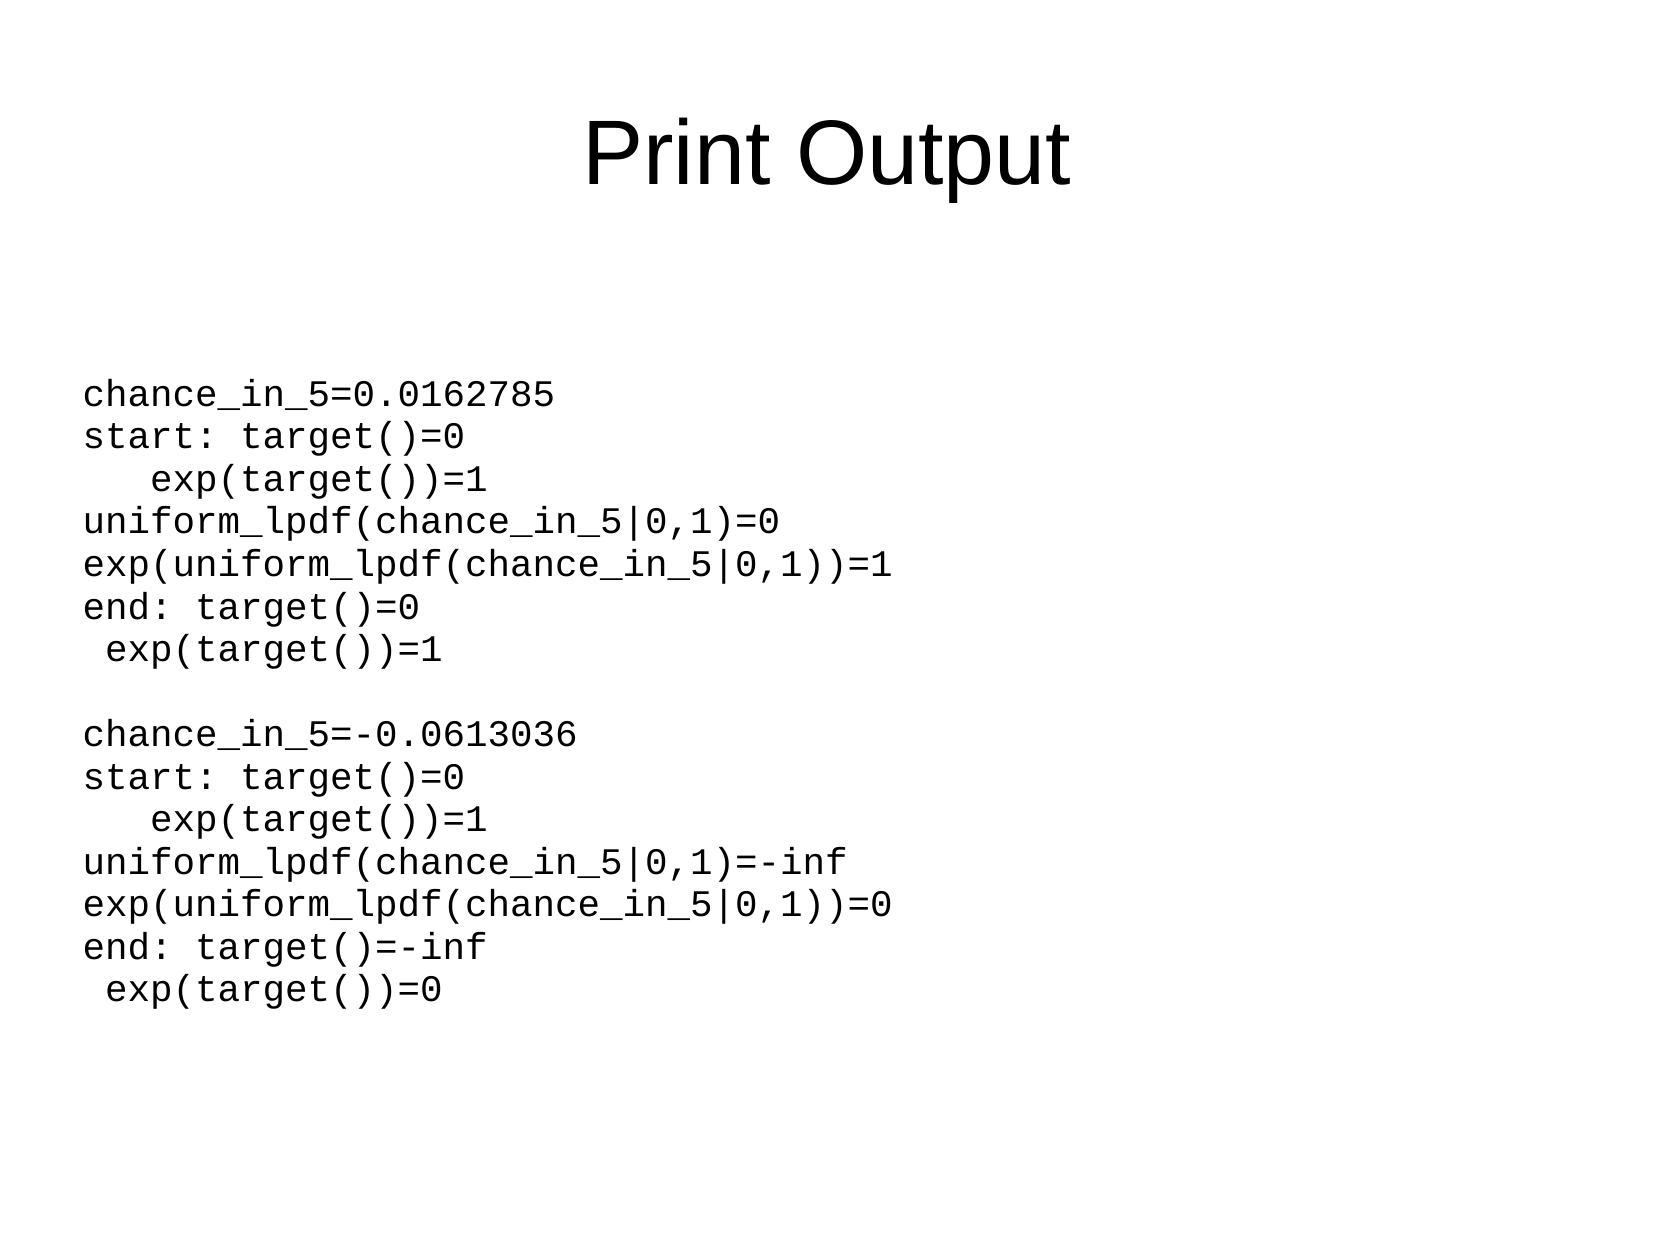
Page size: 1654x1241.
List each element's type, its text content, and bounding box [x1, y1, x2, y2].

list chance_in_5=0.0162785 start: target()=0 exp(target())=1 uniform_lpdf(chance_in_5|0,1)=0 exp(uniform_lpdf(chance_in_5|0,1))=1 end: target()=0 exp(target())=1 chance_in_5=-0.0613036 start: target()=0 exp(target())=1 uniform_lpdf(chance_in_5|0,1)=-inf exp(uniform_lpdf(chance_in_5|0,1))=0 end: target()=-inf exp(target())=0 [82, 290, 1571, 1109]
title Print Output [82, 49, 1571, 257]
